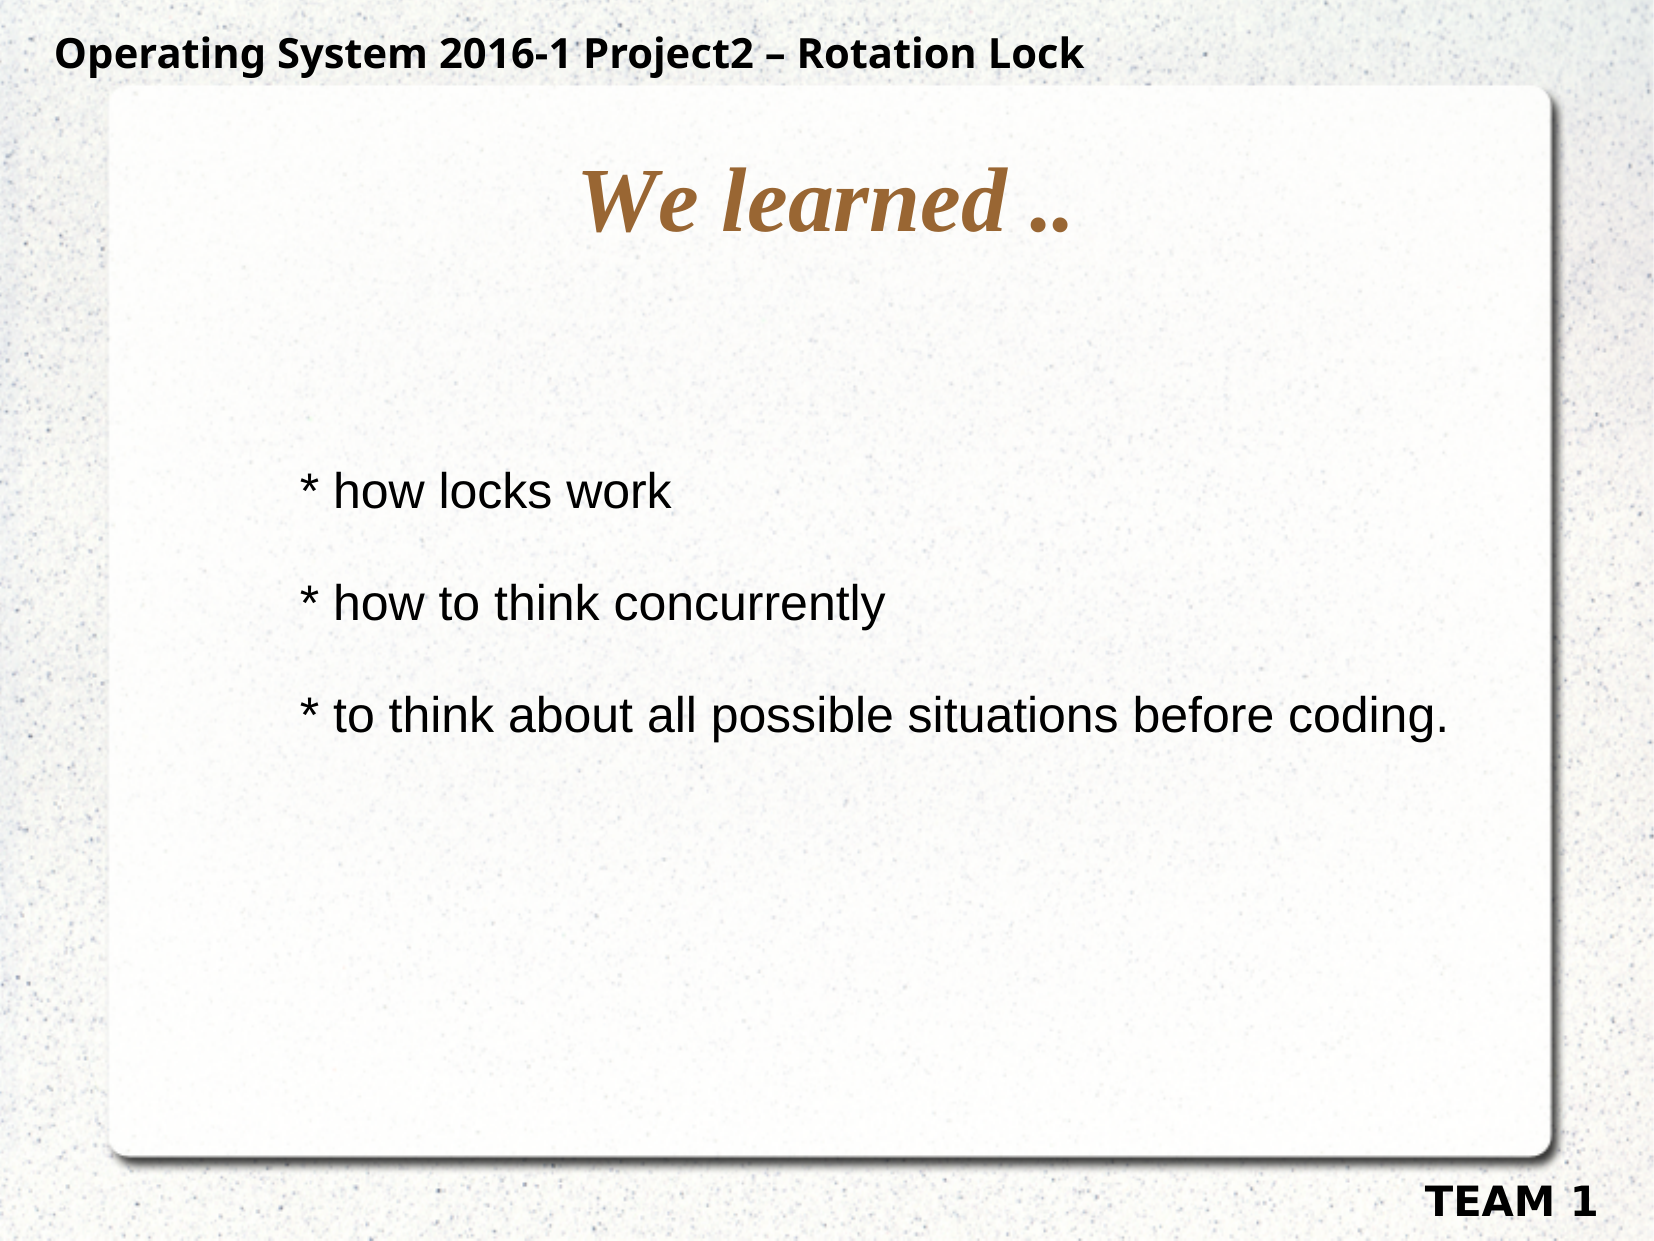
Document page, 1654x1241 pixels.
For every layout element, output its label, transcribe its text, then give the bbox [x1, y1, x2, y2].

title We learned .. [118, 96, 1536, 304]
text_box * how locks work * how to think concurrently * to think about all possible situations before coding. [285, 456, 1465, 751]
picture [0, 0, 1654, 1241]
text_box TEAM 1 [1410, 1170, 1651, 1234]
text_box Operating System 2016-1 Project2 – Rotation Lock [39, 16, 1195, 82]
